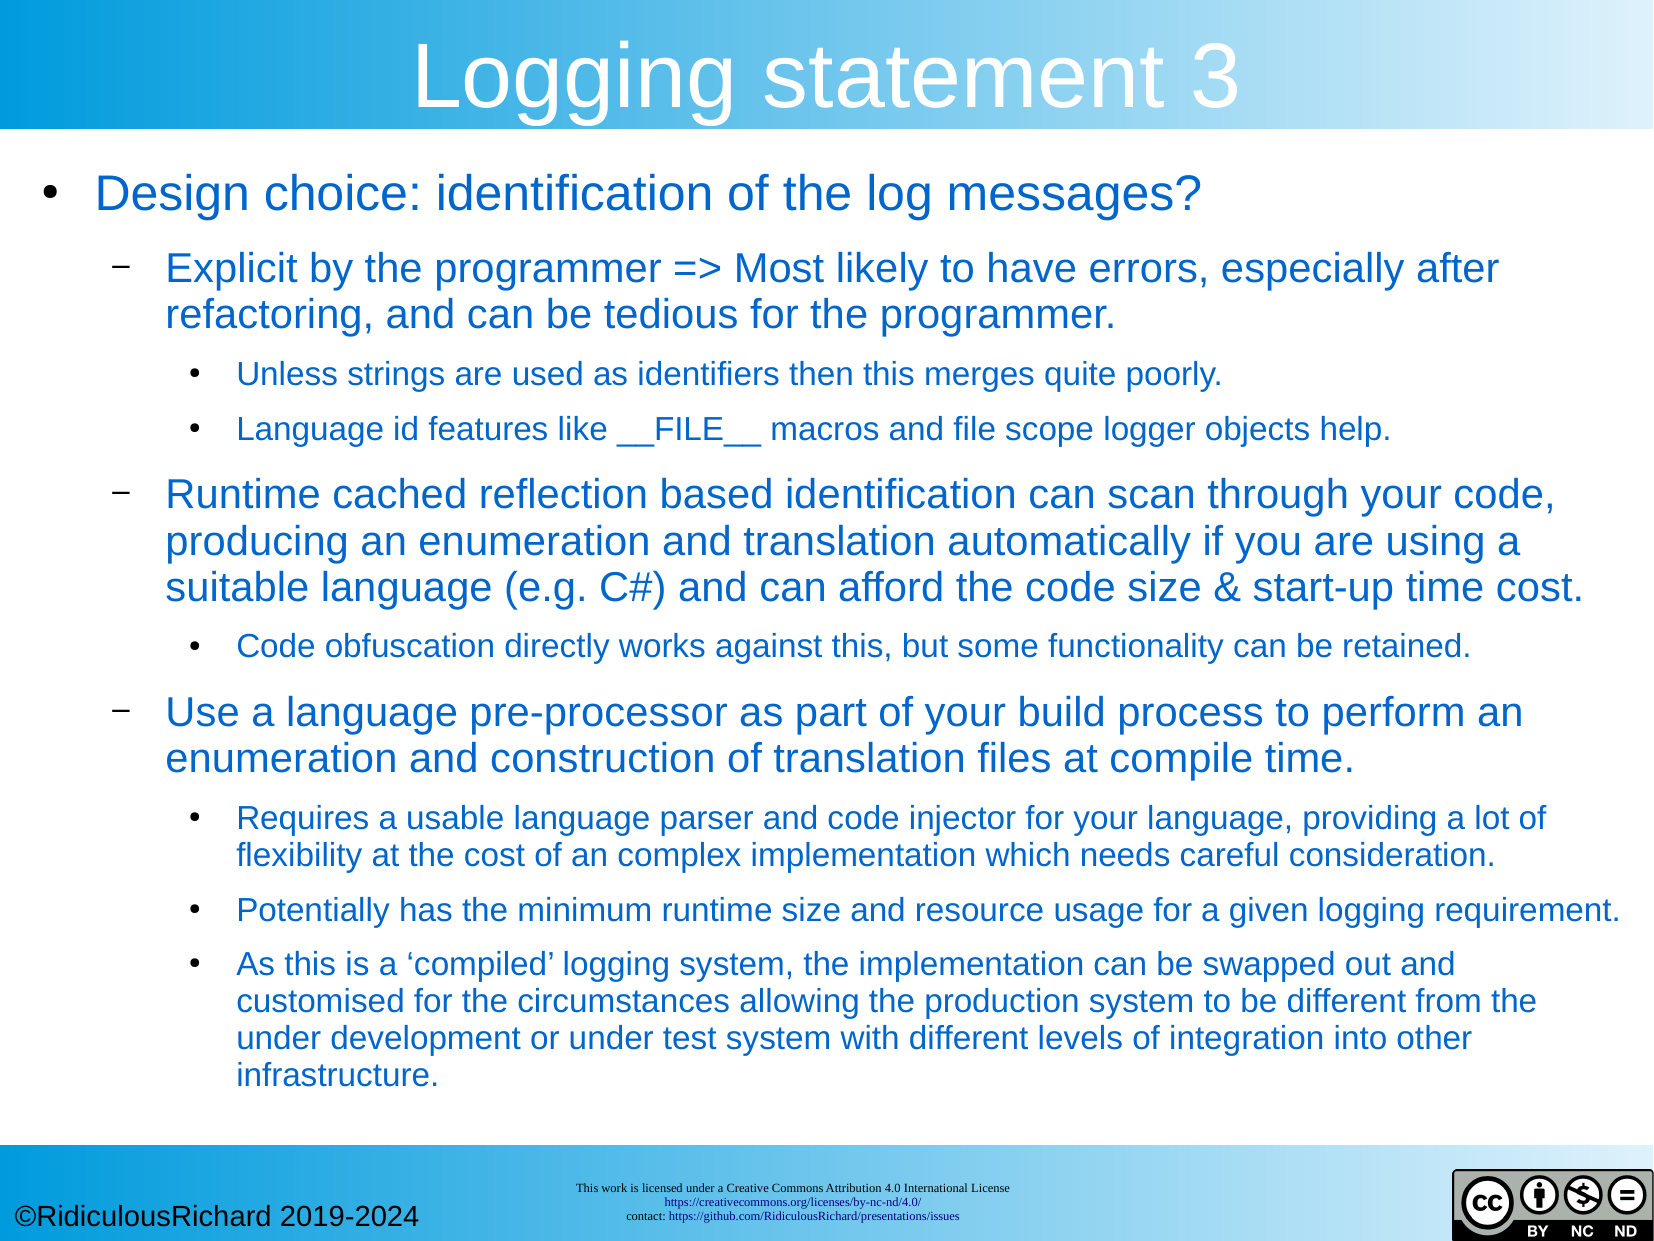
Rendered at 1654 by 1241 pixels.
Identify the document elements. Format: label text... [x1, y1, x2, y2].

list Design choice: identification of the log messages? Explicit by the programmer => Most likely to have errors, especially after refactoring, and can be tedious for the programmer. Unless strings are used as identifiers then this merges quite poorly. Language id features like __FILE__ macros and file scope logger objects help. Runtime cached reflection based identification can scan through your code, producing an enumeration and translation automatically if you are using a suitable language (e.g. C#) and can afford the code size & start-up time cost. Code obfuscation directly works against this, but some functionality can be retained. Use a language pre-processor as part of your build process to perform an enumeration and construction of translation files at compile time. Requires a usable language parser and code injector for your language, providing a lot of flexibility at the cost of an complex implementation which needs careful consideration. Potentially has the minimum runtime size and resource usage for a given logging requirement. As this is a ‘compiled’ logging system, the implementation can be swapped out and customised for the circumstances allowing the production system to be different from the under development or under test system with different levels of integration into other infrastructure. [23, 165, 1630, 1123]
title Logging statement 3 [82, 23, 1571, 129]
picture [138, 1146, 142, 1241]
picture [1452, 1169, 1654, 1241]
